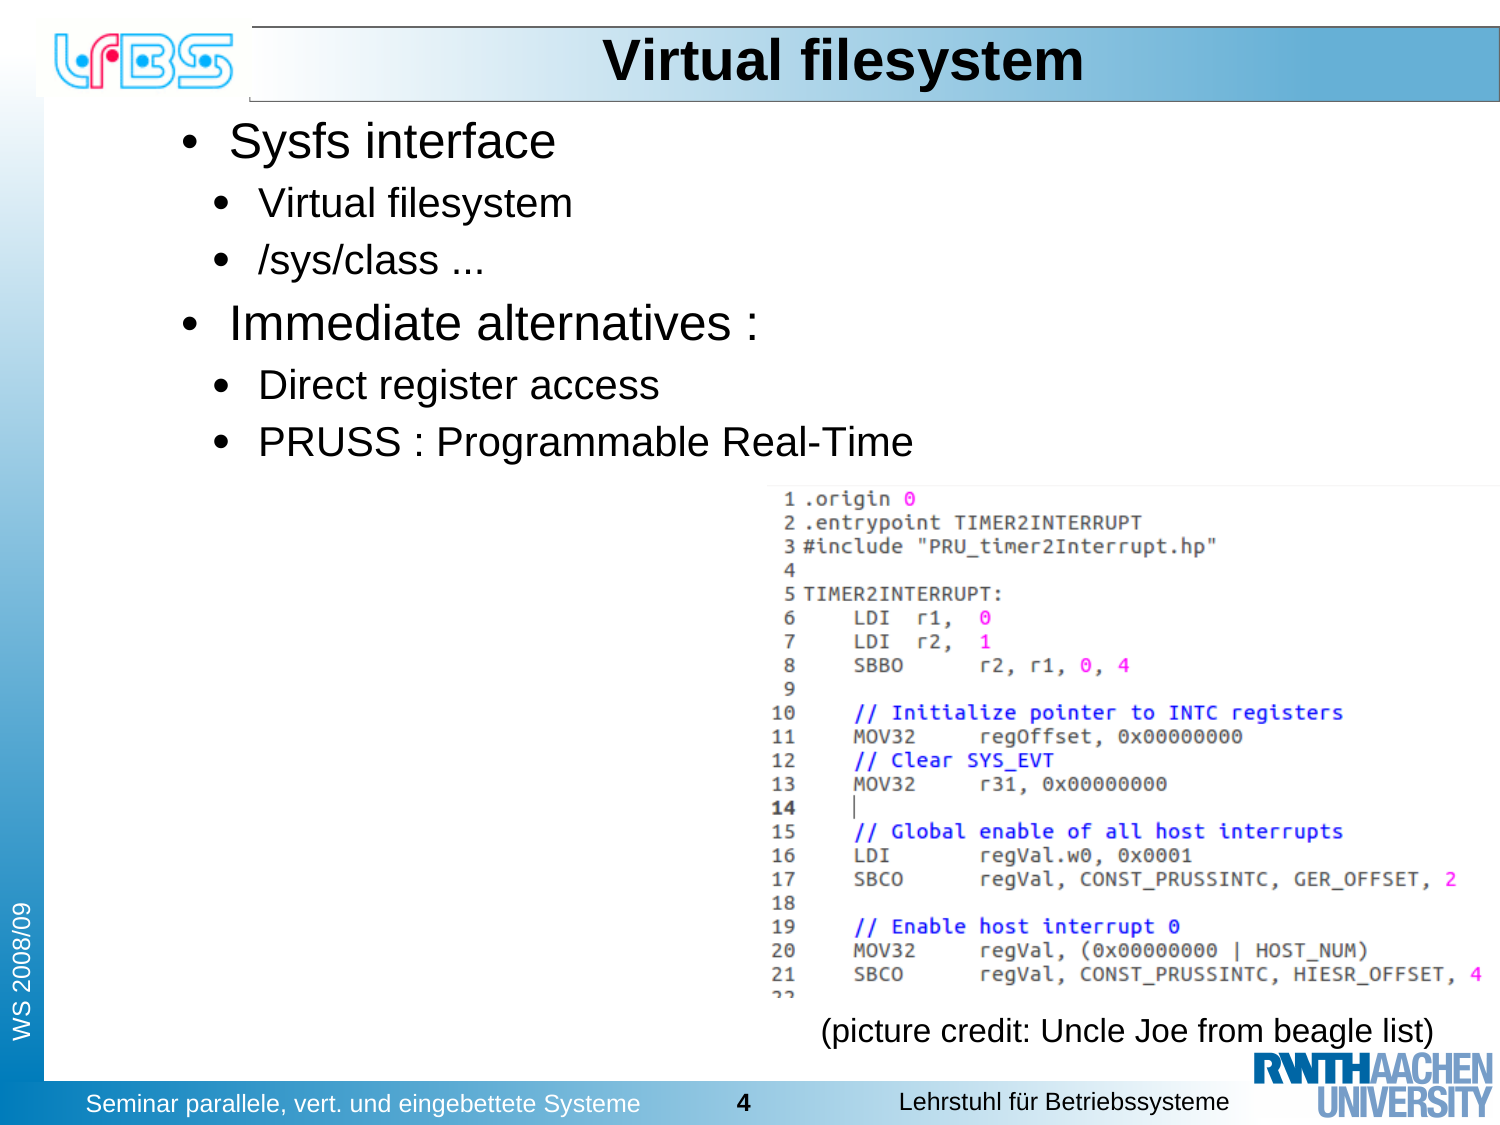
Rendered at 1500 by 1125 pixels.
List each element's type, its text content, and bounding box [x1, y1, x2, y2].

title Virtual filesystem [242, 0, 1447, 113]
picture [1459, 1052, 1493, 1118]
picture [767, 485, 1500, 998]
picture [36, 18, 242, 97]
list Sysfs interface Virtual filesystem /sys/class ... Immediate alternatives : Direct register access PRUSS : Programmable Real-Time (picture credit: Uncle Joe from beagle list) [133, 113, 1459, 1125]
